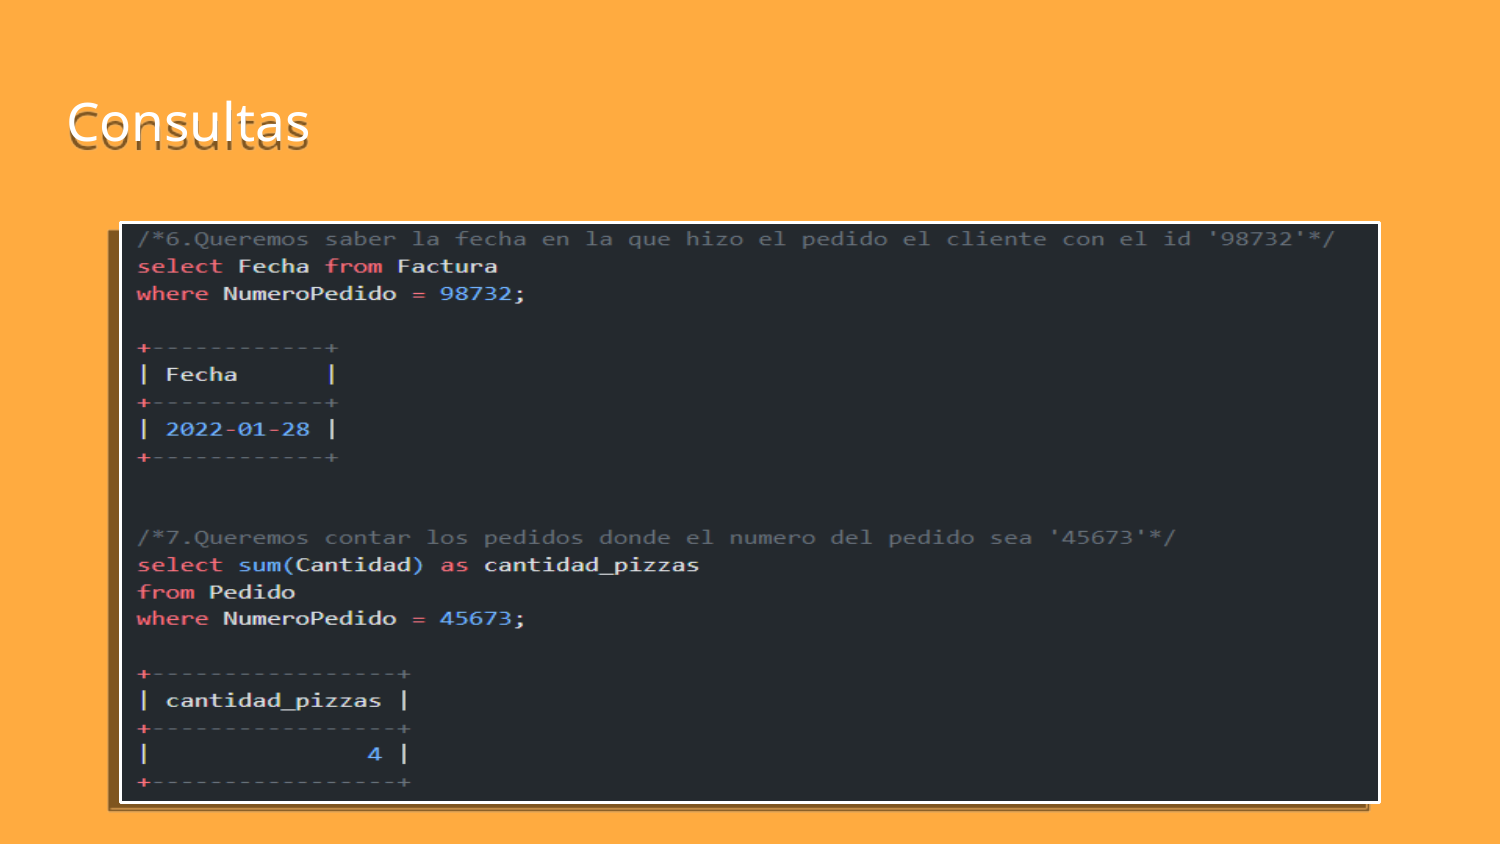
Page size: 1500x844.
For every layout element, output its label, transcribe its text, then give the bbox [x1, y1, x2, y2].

title Consultas [51, 72, 1449, 167]
list [109, 231, 119, 750]
picture [121, 224, 1379, 801]
list [51, 189, 1449, 750]
